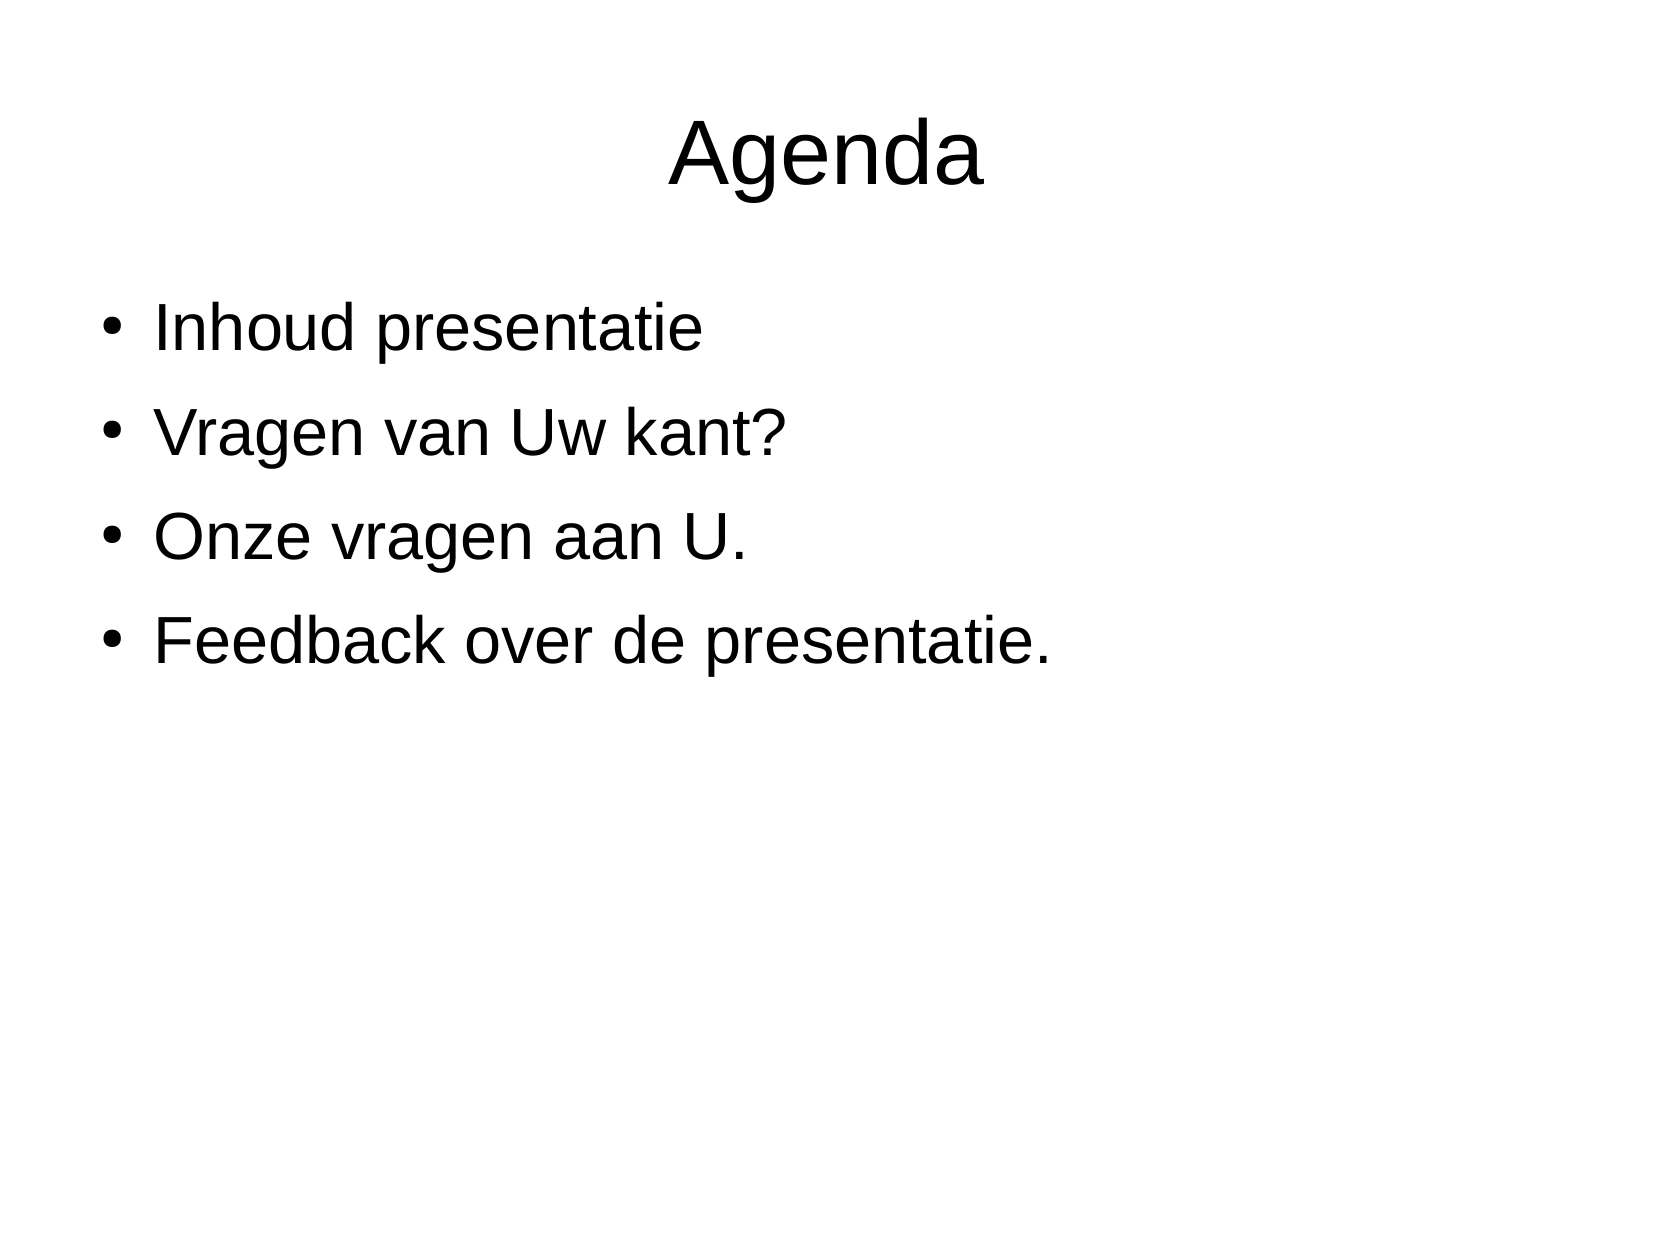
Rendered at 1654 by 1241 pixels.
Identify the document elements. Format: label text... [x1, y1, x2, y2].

title Agenda [82, 49, 1571, 257]
list Inhoud presentatie Vragen van Uw kant? Onze vragen aan U. Feedback over de presentatie. [82, 290, 1571, 1010]
